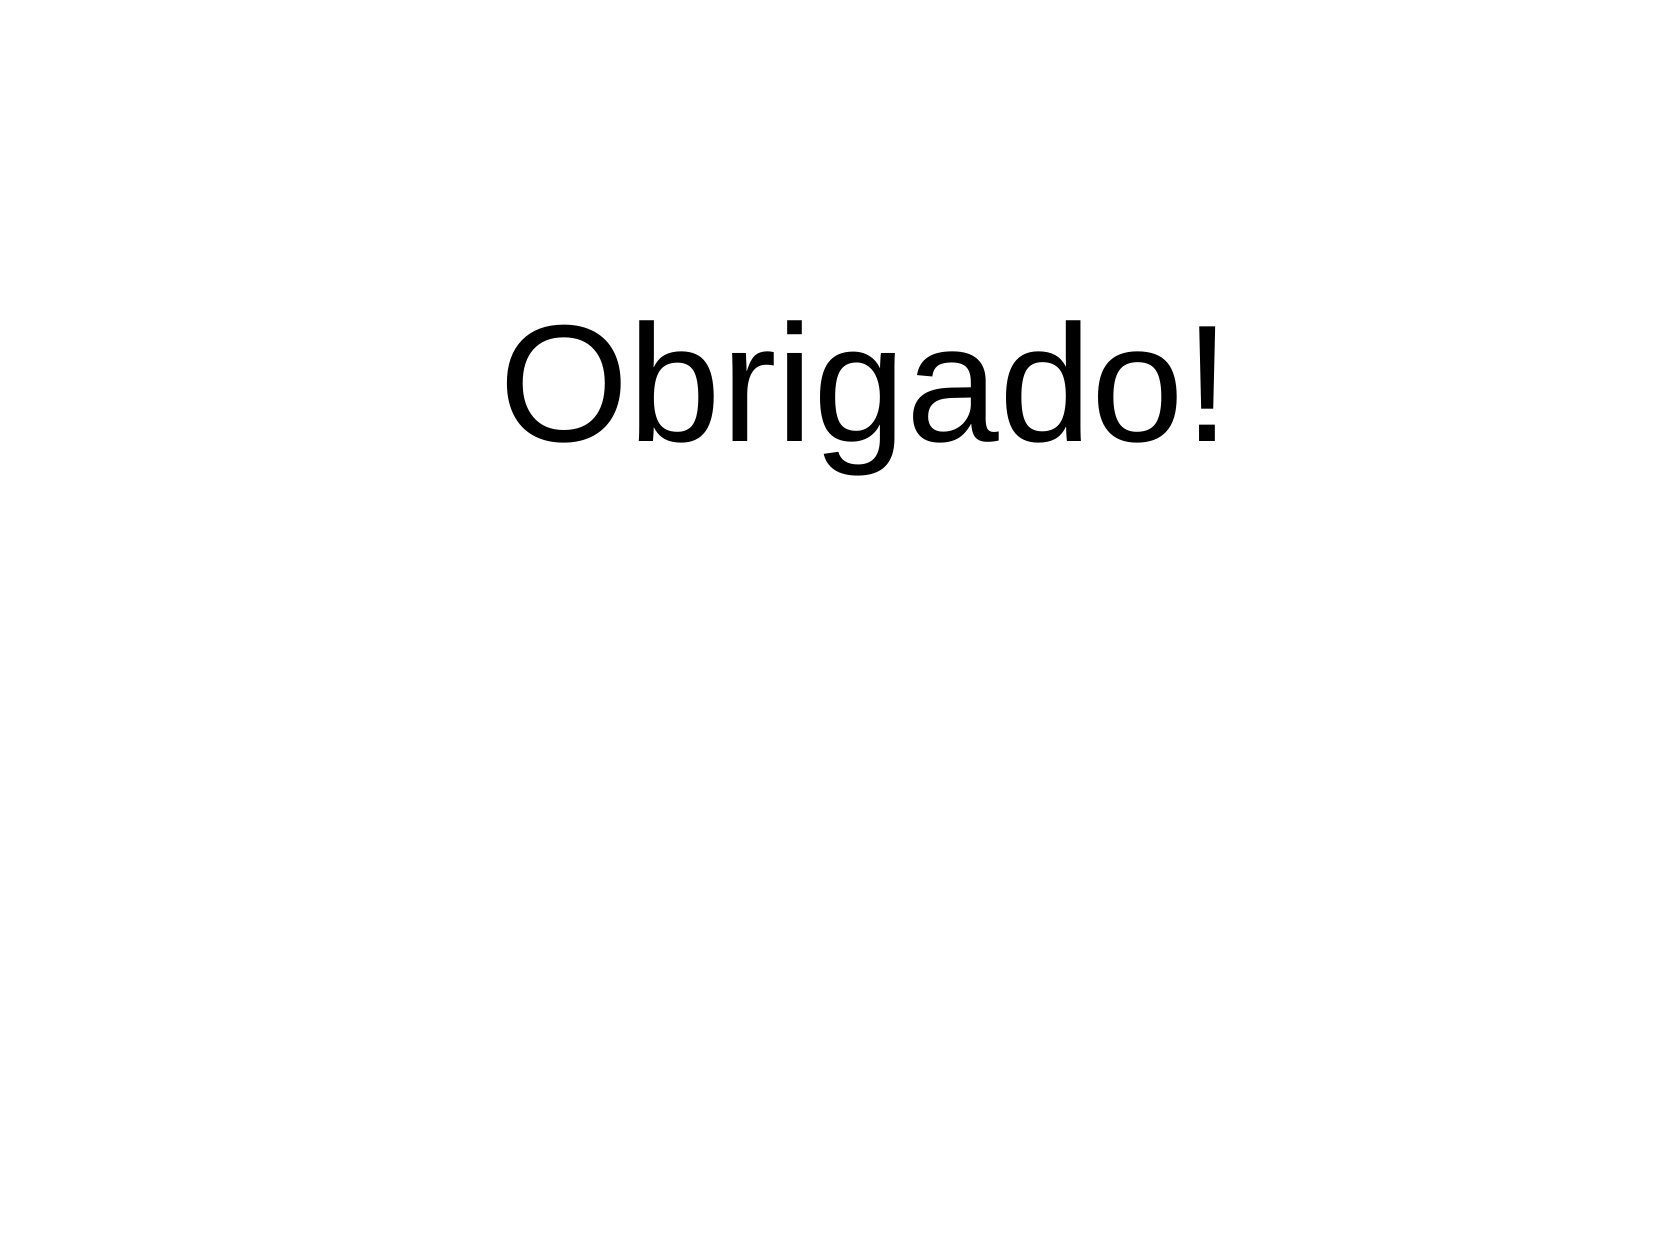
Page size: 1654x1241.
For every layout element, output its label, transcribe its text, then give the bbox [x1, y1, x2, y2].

list Obrigado! [82, 290, 1571, 1010]
